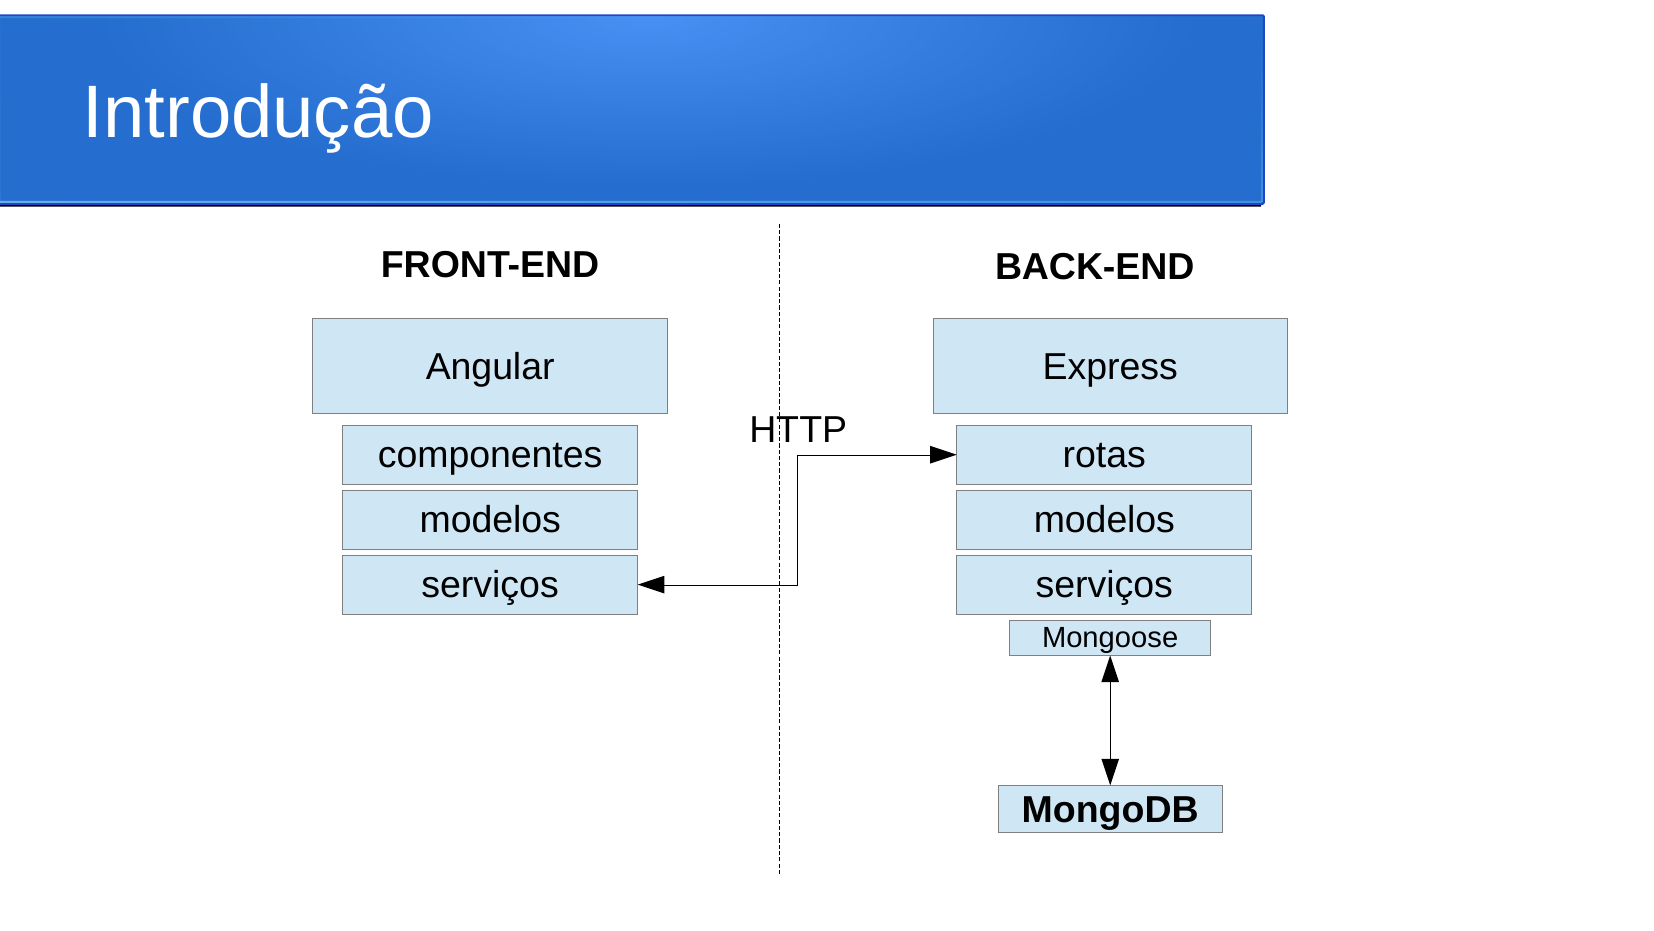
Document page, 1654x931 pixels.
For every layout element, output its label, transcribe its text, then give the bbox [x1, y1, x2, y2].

text_box serviços [956, 555, 1252, 615]
text_box FRONT-END [366, 236, 615, 294]
text_box serviços [342, 555, 638, 615]
text_box HTTP [734, 401, 863, 459]
text_box componentes [342, 425, 638, 485]
text_box MongoDB [998, 785, 1223, 833]
title Introdução [82, 35, 1235, 189]
text_box Mongoose [1009, 620, 1211, 656]
text_box Angular [312, 318, 668, 414]
text_box Express [933, 318, 1288, 414]
text_box rotas [956, 425, 1252, 485]
text_box modelos [956, 490, 1252, 550]
text_box BACK-END [980, 238, 1210, 296]
text_box modelos [342, 490, 638, 550]
